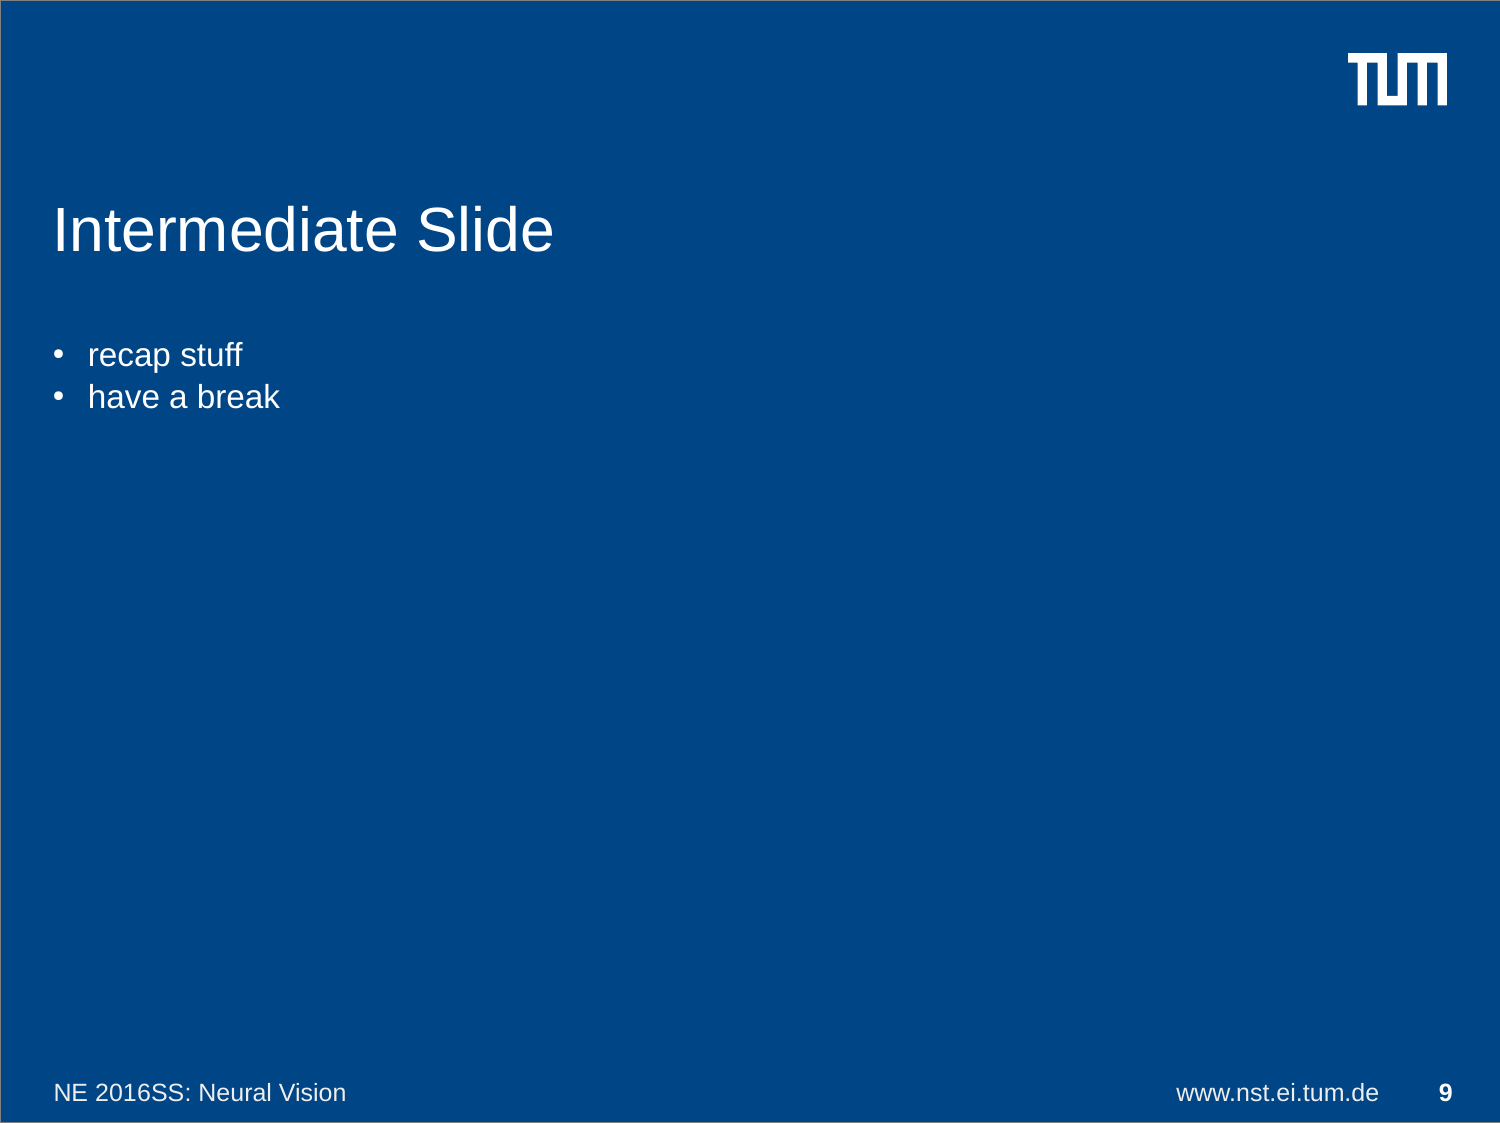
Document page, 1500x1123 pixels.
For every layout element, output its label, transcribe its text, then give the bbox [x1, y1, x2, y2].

title Intermediate Slide [52, 195, 1453, 266]
list recap stuff have a break [52, 330, 1453, 426]
